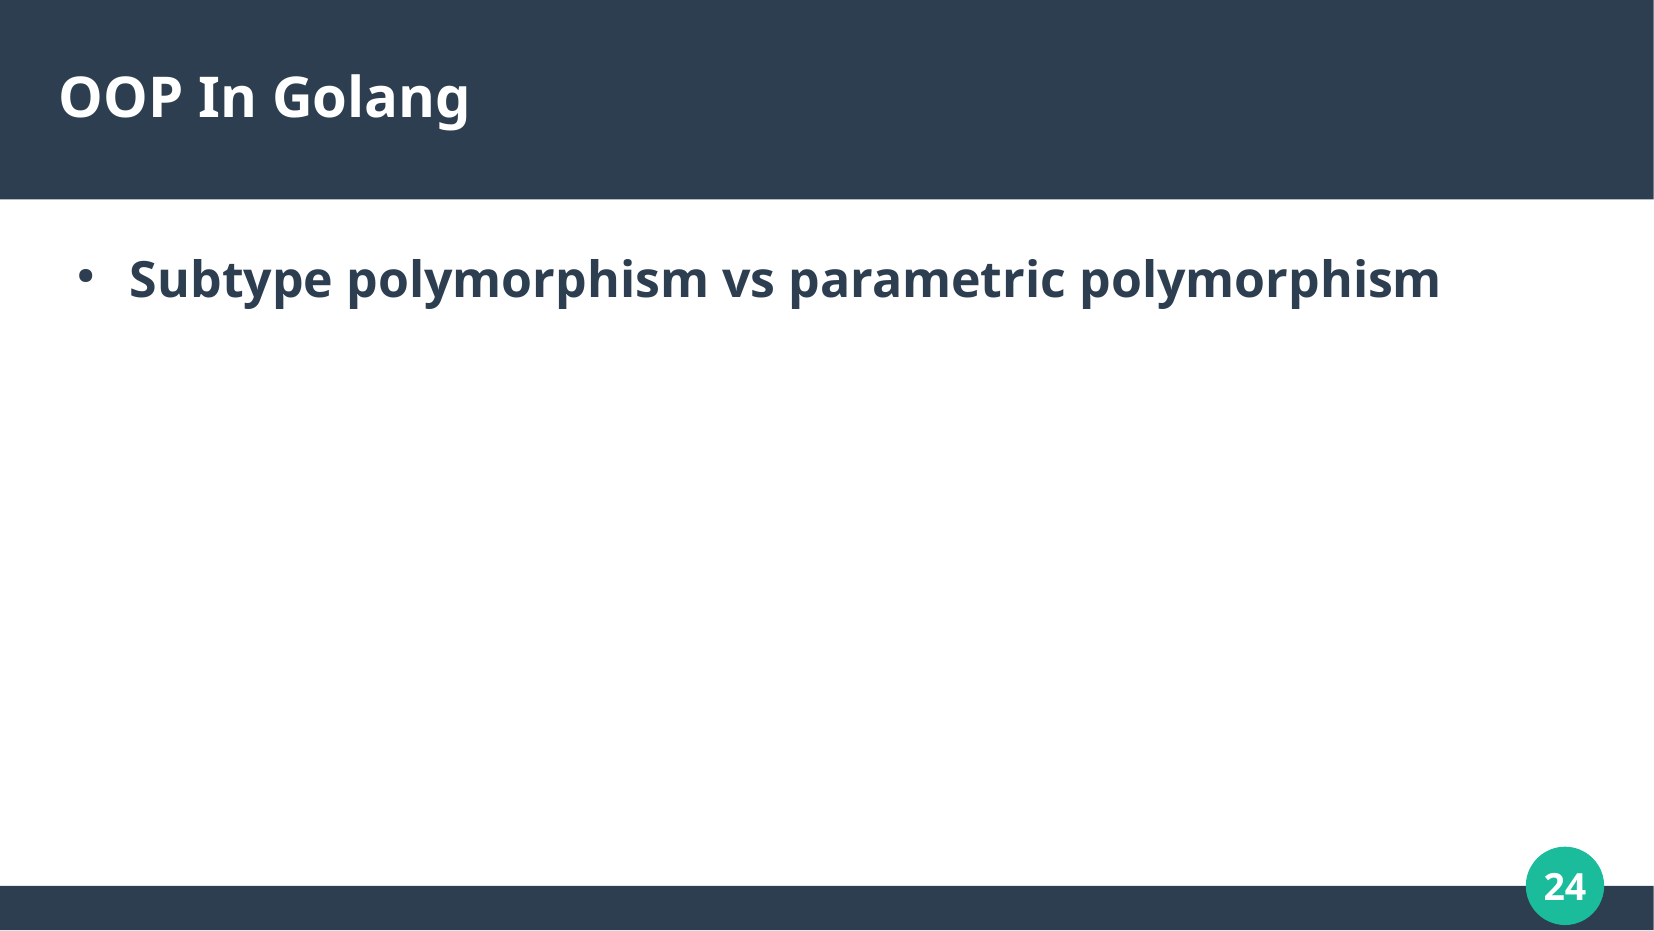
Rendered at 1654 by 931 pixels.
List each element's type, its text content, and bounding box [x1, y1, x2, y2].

title OOP In Golang [59, 37, 1595, 155]
list Subtype polymorphism vs parametric polymorphism [59, 243, 1595, 864]
